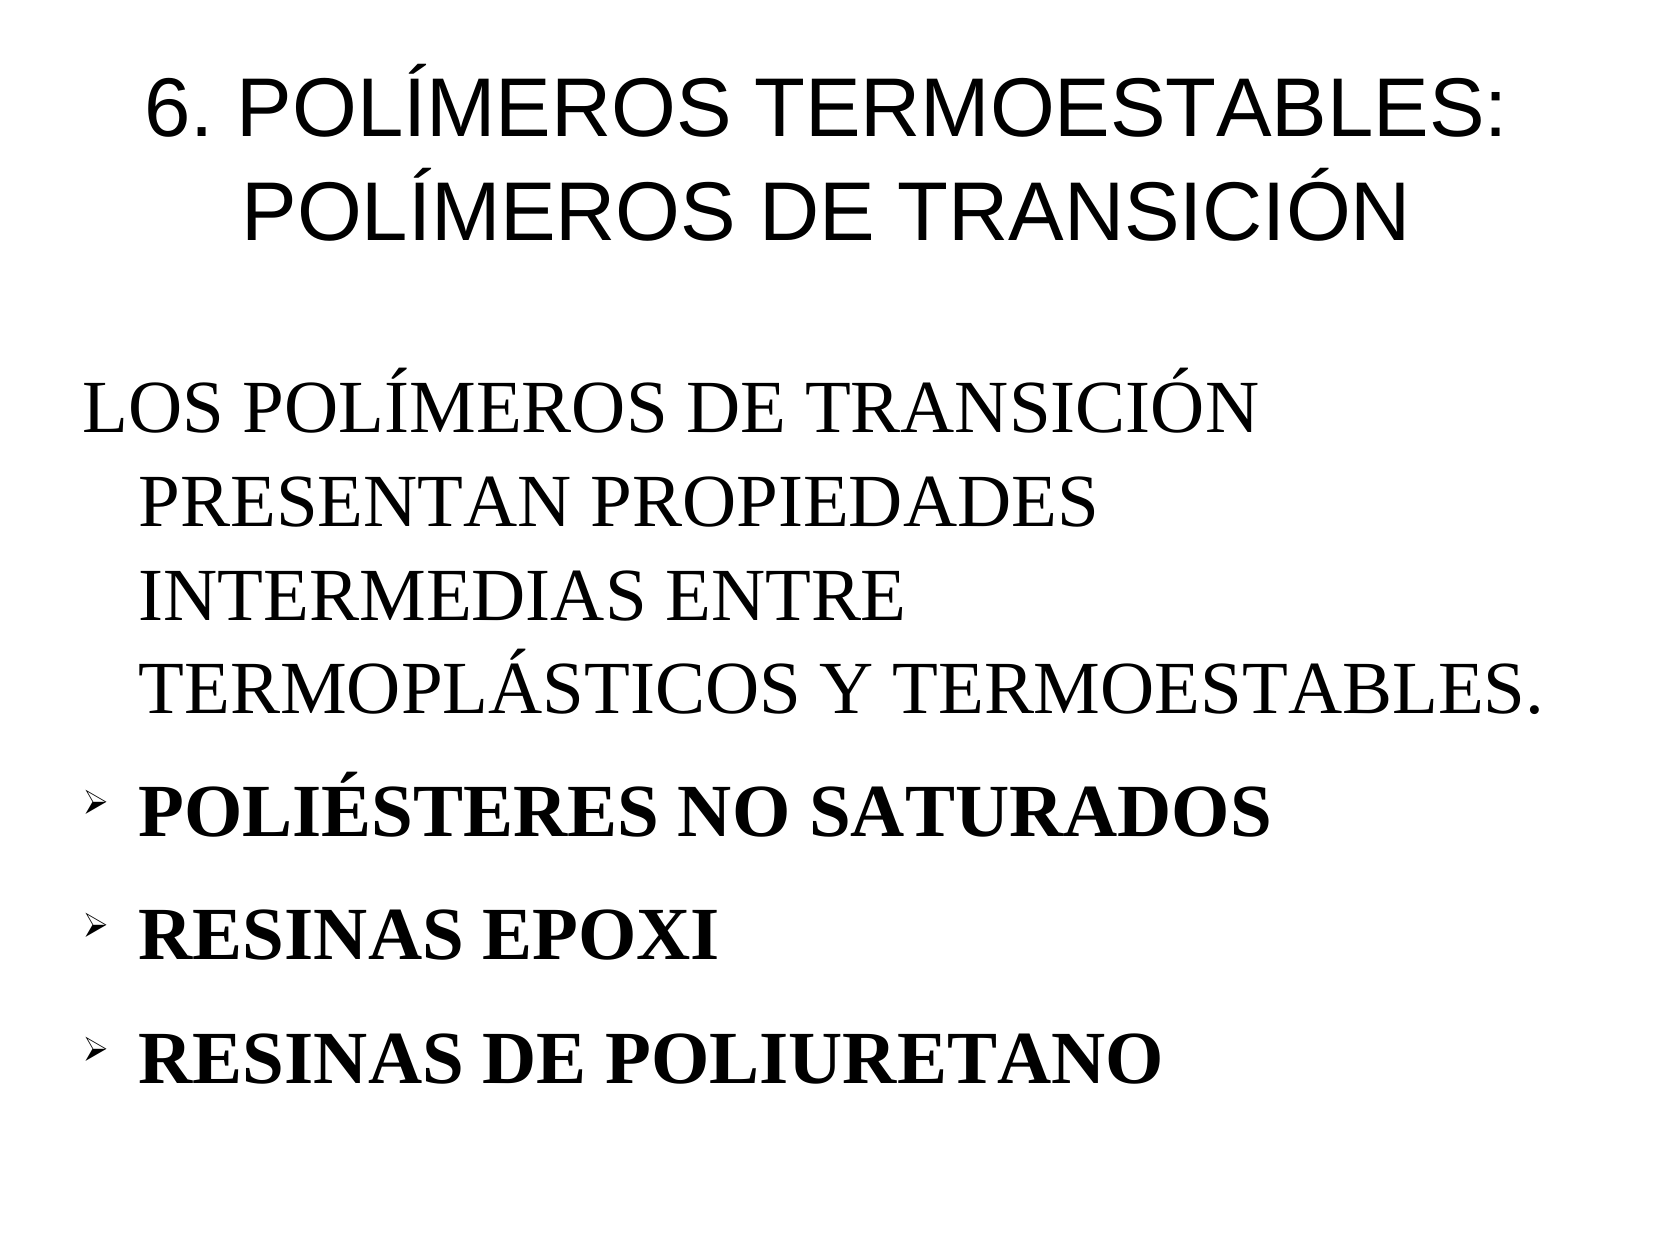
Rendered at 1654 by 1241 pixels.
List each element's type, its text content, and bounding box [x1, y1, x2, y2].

list LOS POLÍMEROS DE TRANSICIÓN PRESENTAN PROPIEDADES INTERMEDIAS ENTRE TERMOPLÁSTICOS Y TERMOESTABLES. POLIÉSTERES NO SATURADOS RESINAS EPOXI RESINAS DE POLIURETANO [82, 354, 1571, 1109]
title 6. POLÍMEROS TERMOESTABLES: POLÍMEROS DE TRANSICIÓN [82, 48, 1571, 257]
